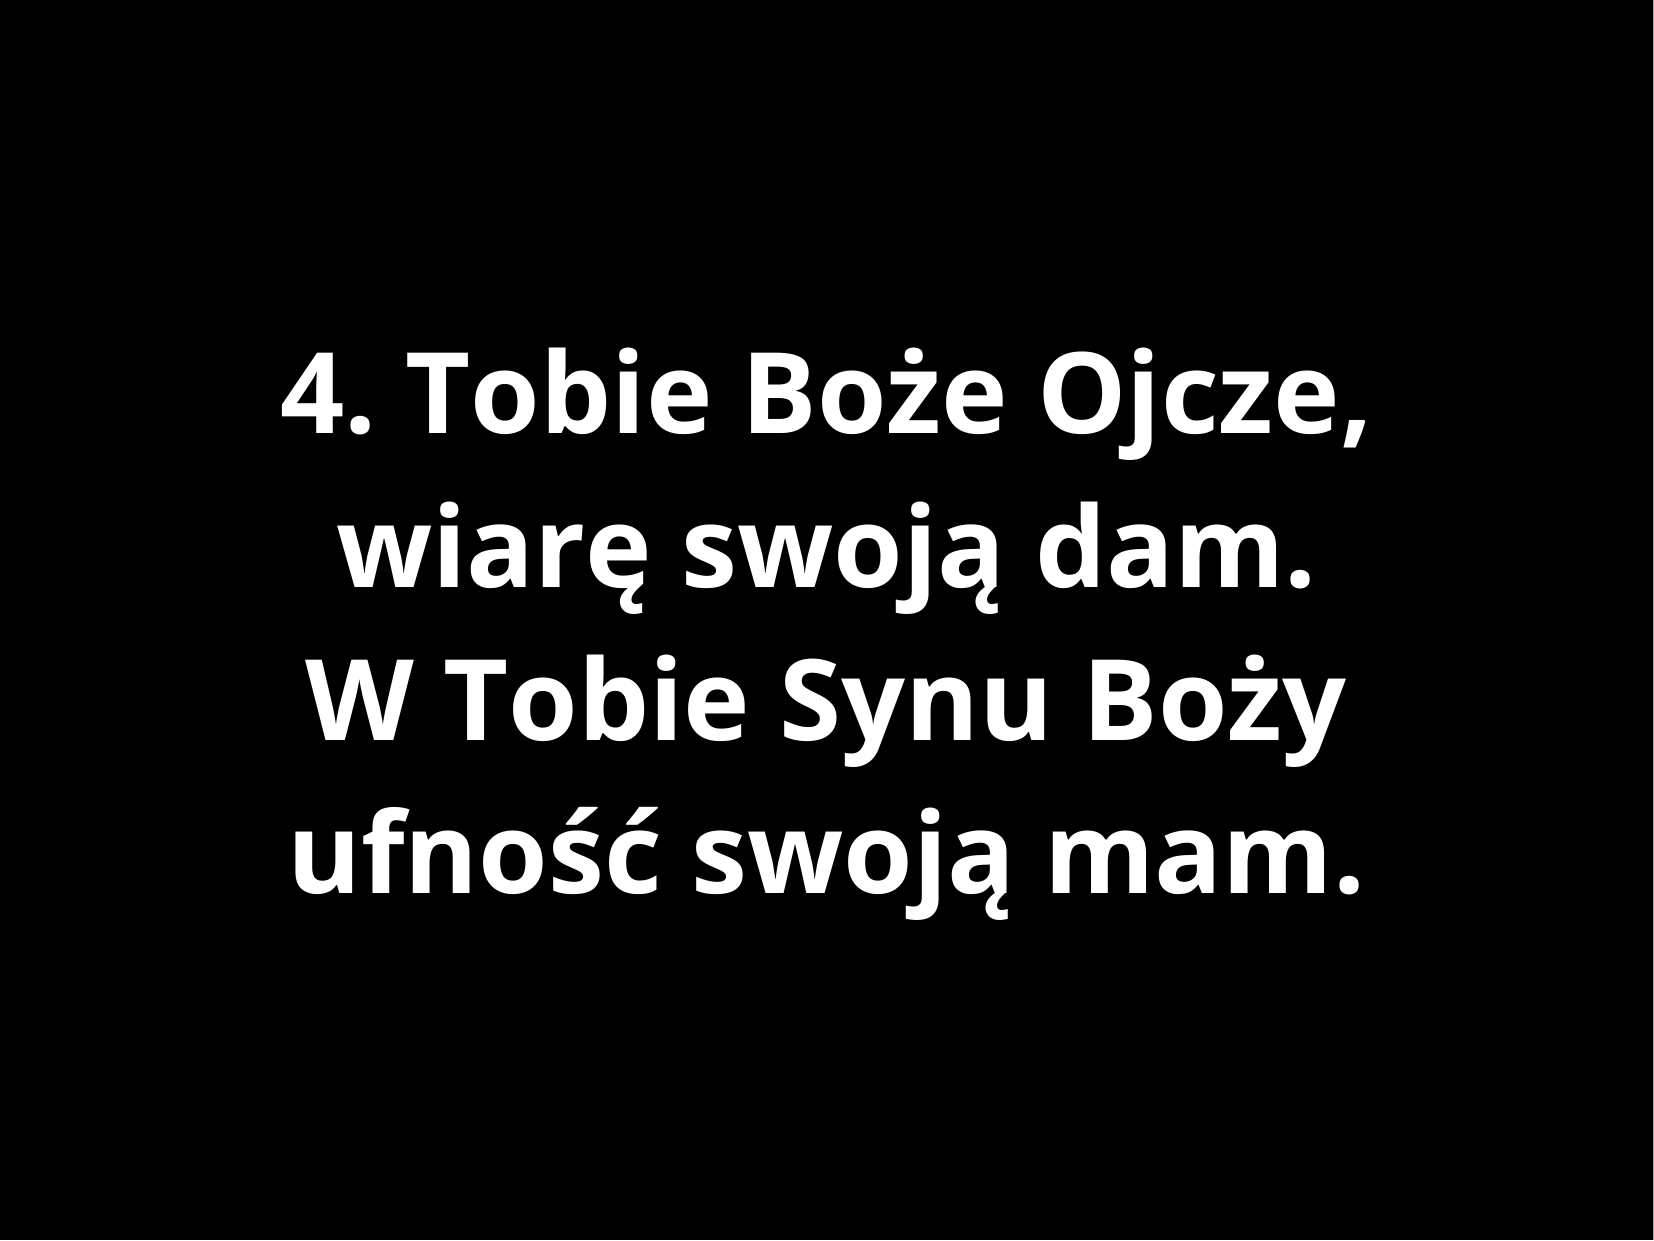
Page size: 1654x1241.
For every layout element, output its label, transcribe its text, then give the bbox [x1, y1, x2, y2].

title 4. Tobie Boże Ojcze, wiarę swoją dam. W Tobie Synu Boży ufność swoją mam. [0, 0, 1654, 1241]
